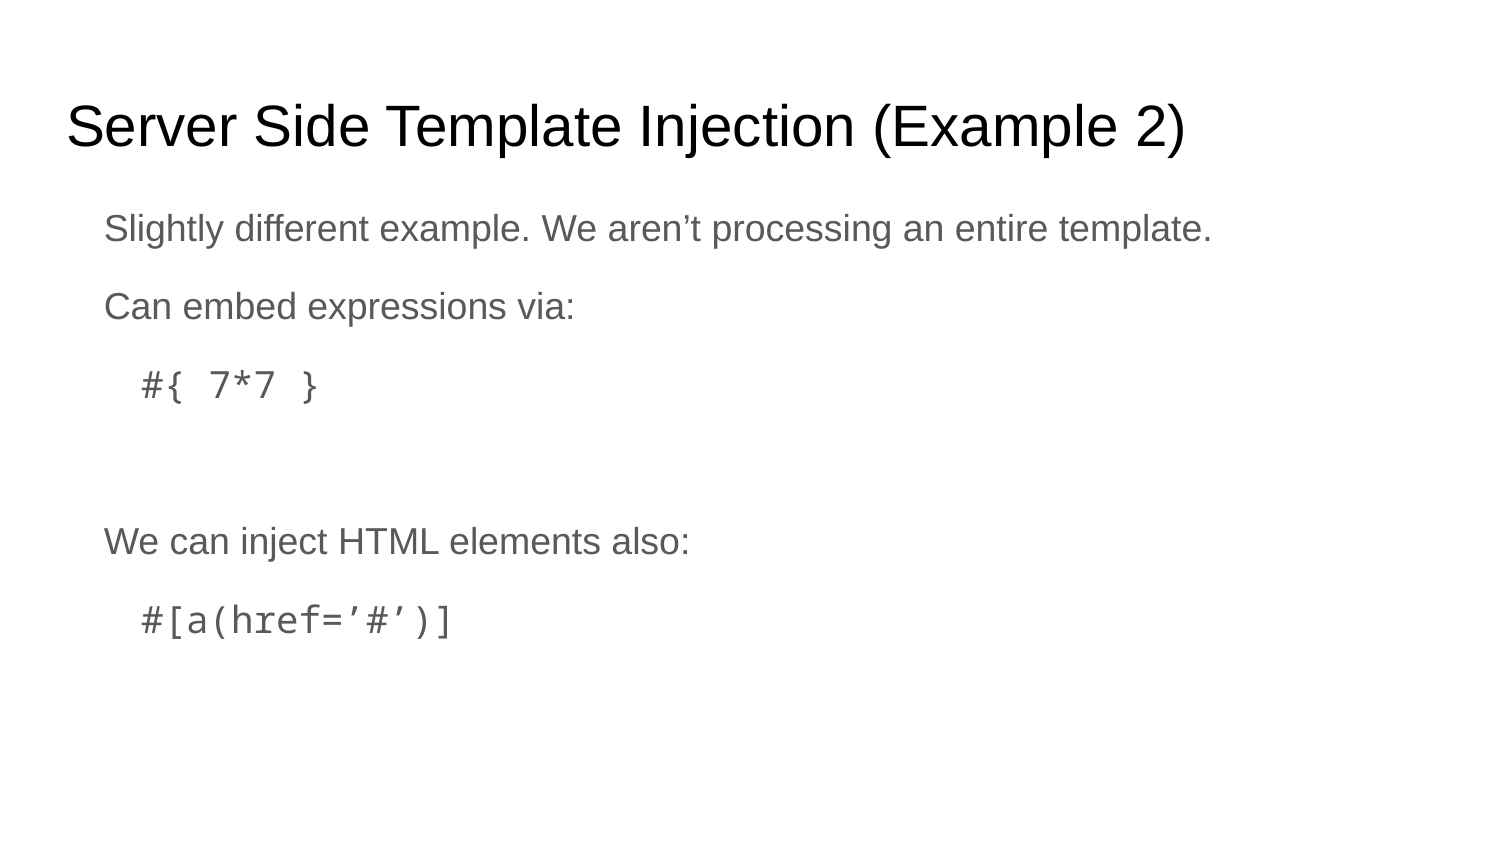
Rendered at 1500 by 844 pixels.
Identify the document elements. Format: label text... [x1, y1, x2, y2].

list Slightly different example. We aren’t processing an entire template. Can embed expressions via: #{ 7*7 } We can inject HTML elements also: #[a(href=’#’)] [51, 189, 1449, 750]
title Server Side Template Injection (Example 2) [51, 72, 1449, 167]
